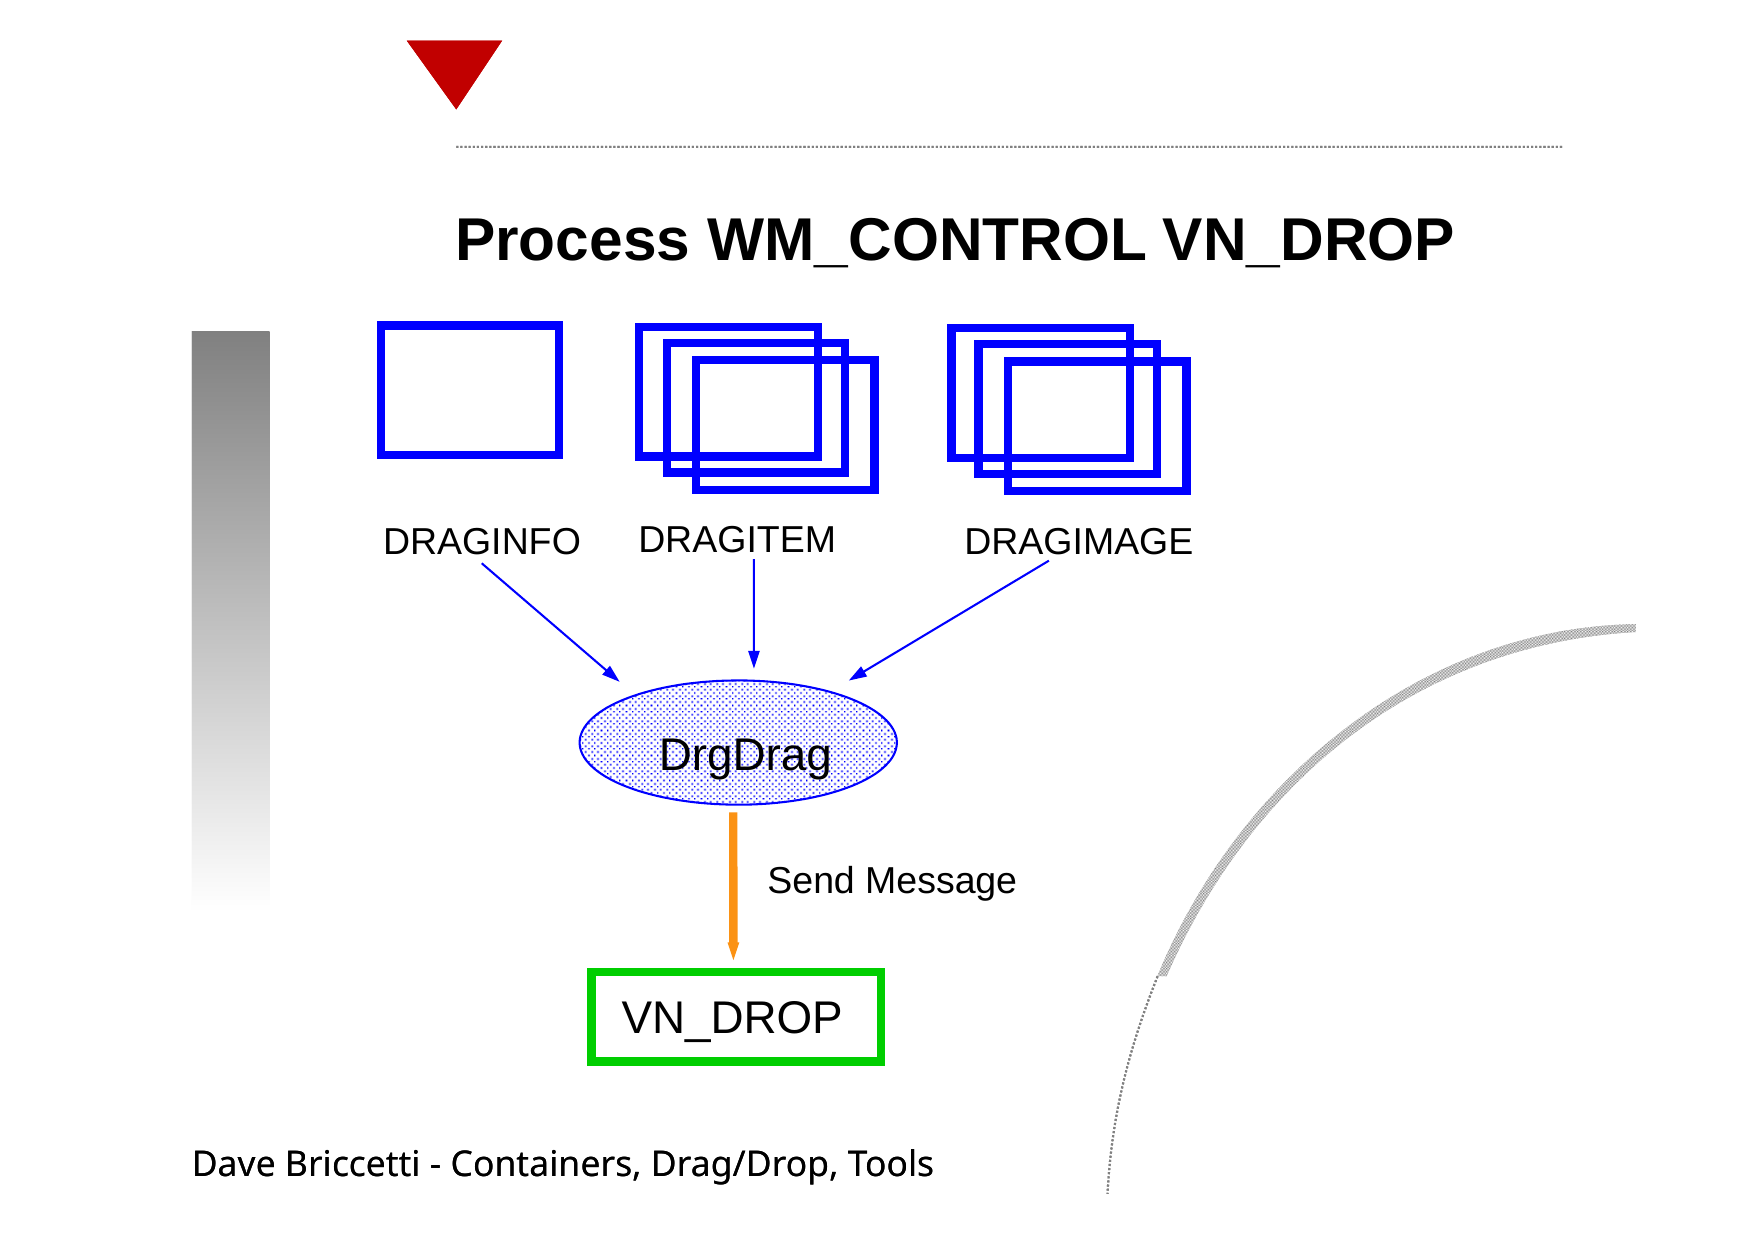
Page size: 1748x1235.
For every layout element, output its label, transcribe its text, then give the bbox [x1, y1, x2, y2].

text_box DRAGIMAGE [964, 516, 1203, 573]
text_box Send Message [767, 856, 1035, 913]
text_box Process WM_CONTROL VN_DROP [455, 196, 1568, 277]
text_box [1157, 624, 1636, 977]
text_box VN_DROP [621, 987, 864, 1048]
text_box [192, 332, 269, 911]
text_box [579, 680, 897, 805]
text_box DRAGINFO [383, 516, 585, 573]
text_box Dave Briccetti - Containers, Drag/Drop, Tools [191, 1141, 1505, 1210]
text_box DrgDrag [658, 724, 865, 794]
text_box [406, 40, 503, 110]
text_box DRAGITEM [638, 515, 877, 571]
